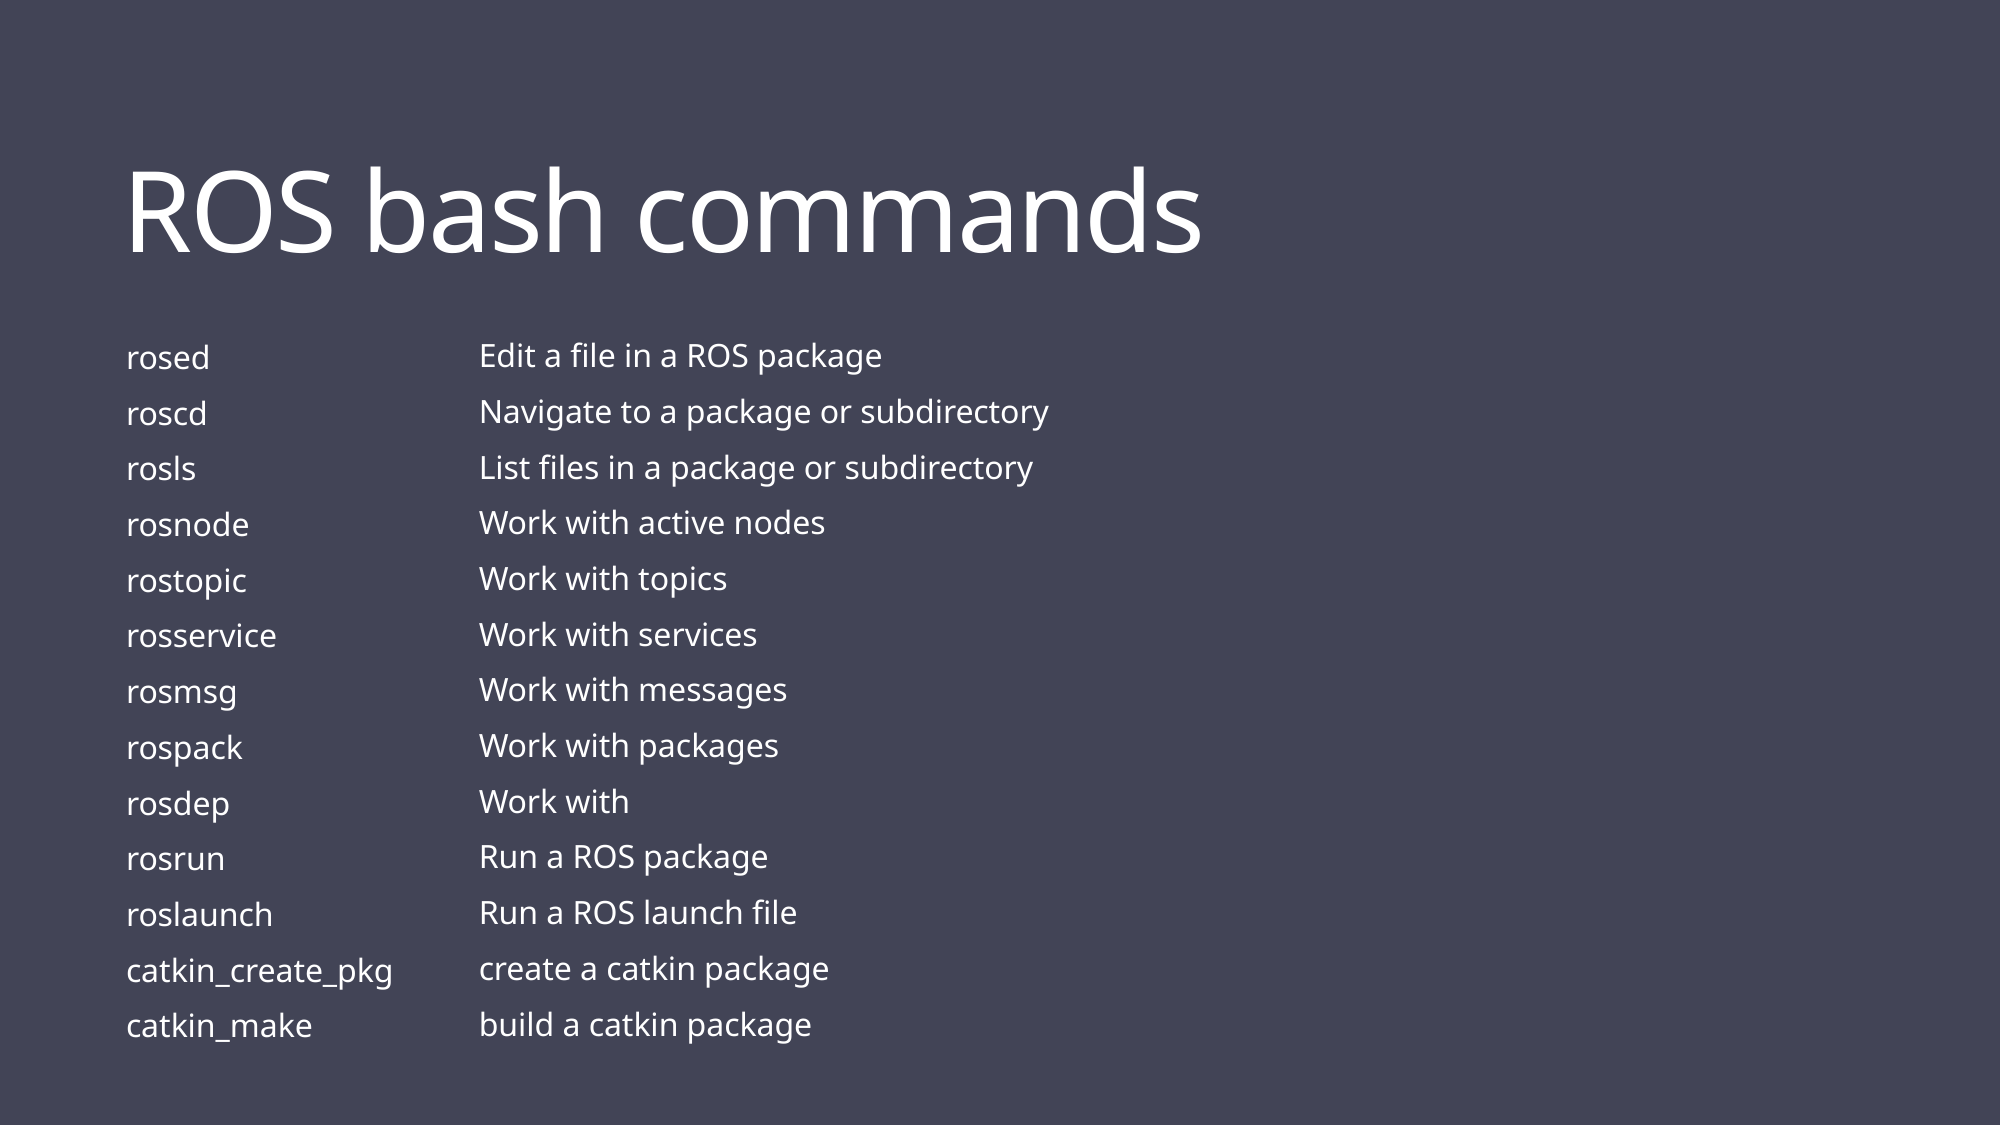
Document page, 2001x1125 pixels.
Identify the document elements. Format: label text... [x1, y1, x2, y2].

title ROS bash commands [107, 81, 1875, 354]
text_box Edit a file in a ROS package Navigate to a package or subdirectory List files in a package or subdirectory Work with active nodes Work with topics Work with services Work with messages Work with packages Work with Run a ROS package Run a ROS launch file create a catkin package build a catkin package [463, 328, 1796, 1055]
list rosed roscd rosls rosnode rostopic rosservice rosmsg rospack rosdep rosrun roslaunch catkin_create_pkg catkin_make [111, 329, 424, 1057]
